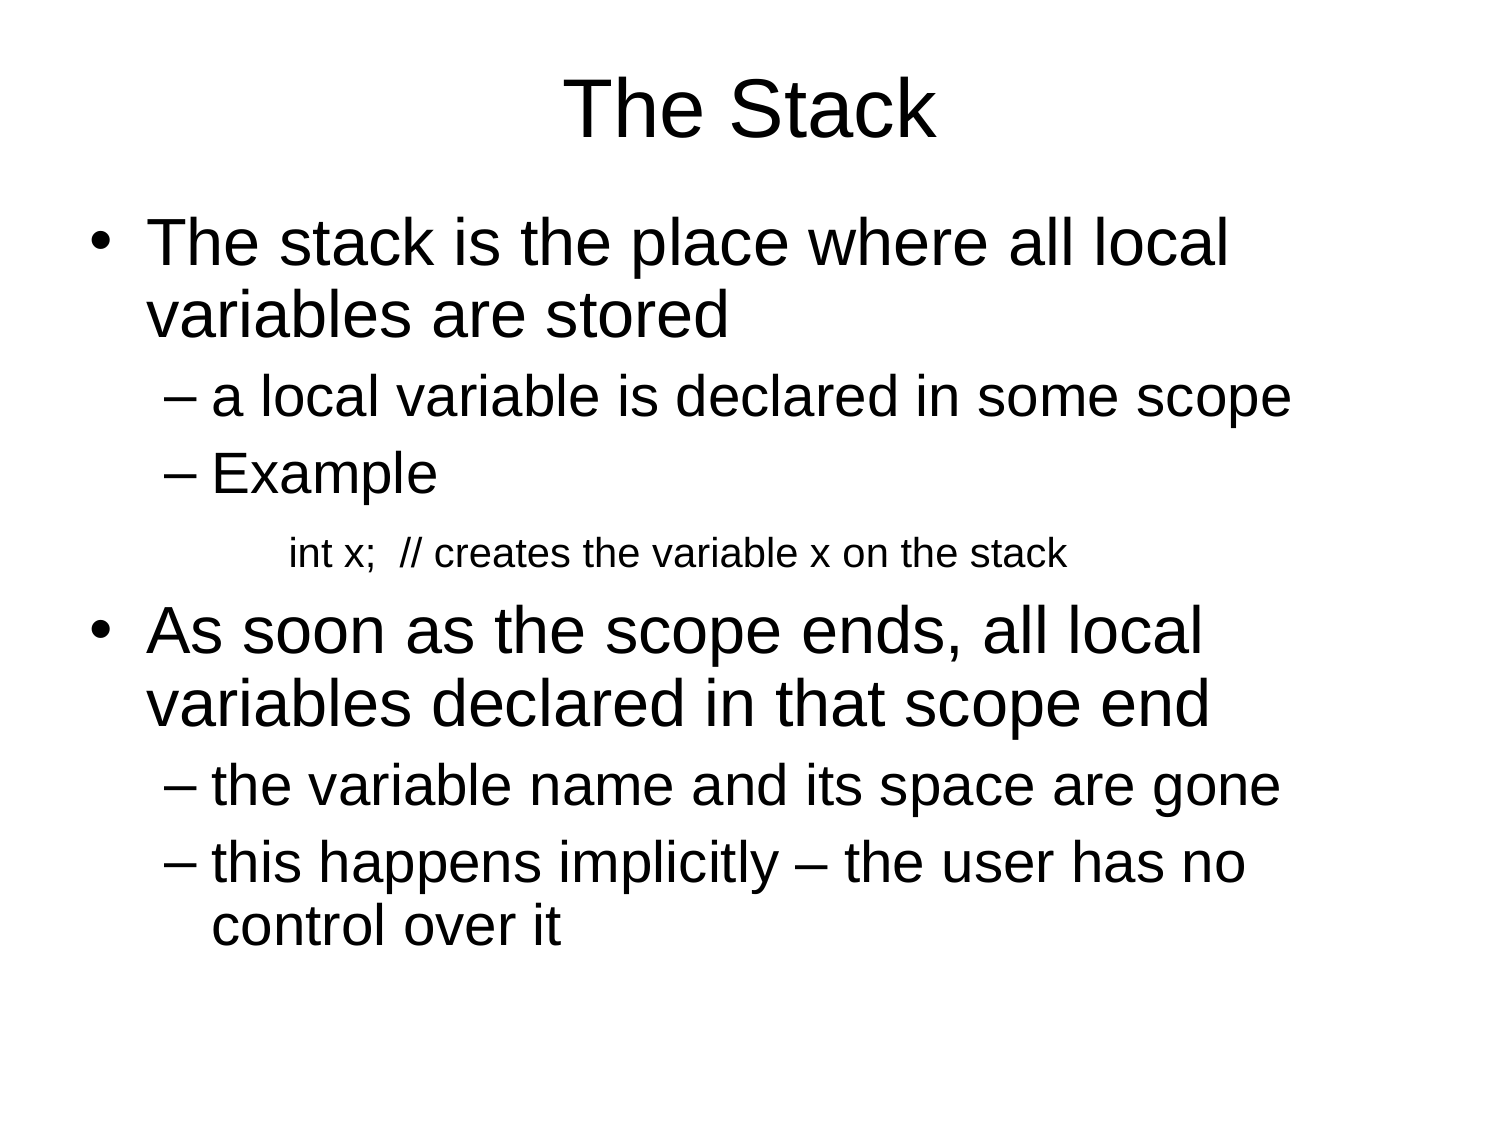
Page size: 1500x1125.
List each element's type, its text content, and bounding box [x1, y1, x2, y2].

title The Stack [75, 45, 1426, 163]
list The stack is the place where all local variables are stored a local variable is declared in some scope Example int x; // creates the variable x on the stack As soon as the scope ends, all local variables declared in that scope end the variable name and its space are gone this happens implicitly – the user has no control over it [75, 200, 1426, 1005]
